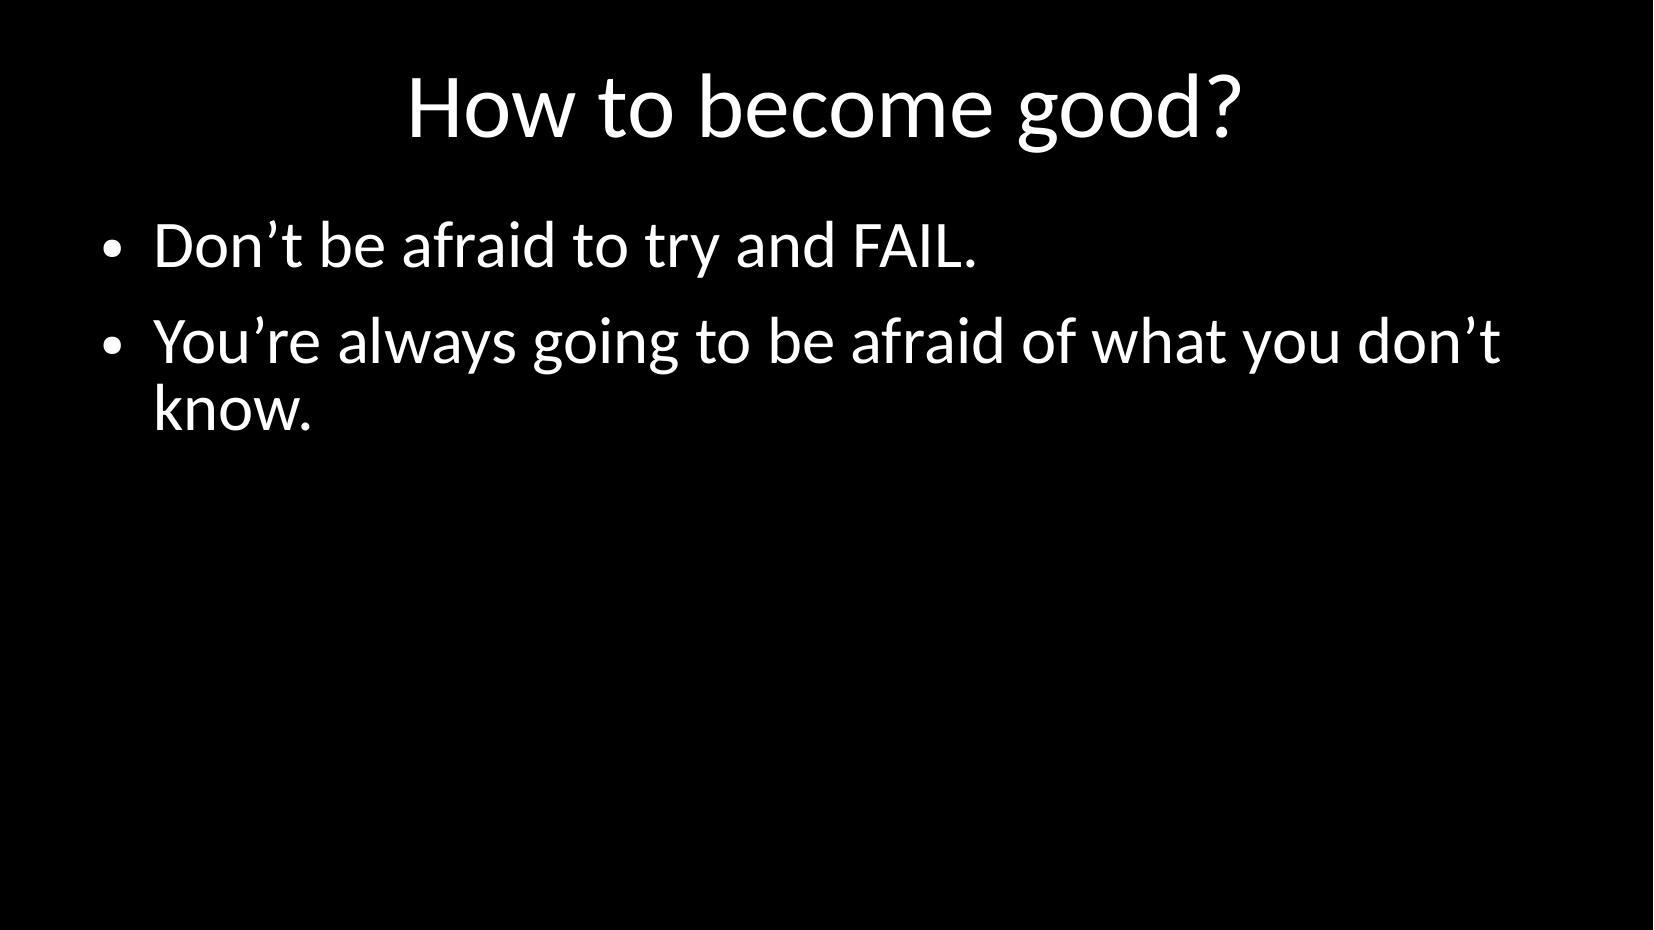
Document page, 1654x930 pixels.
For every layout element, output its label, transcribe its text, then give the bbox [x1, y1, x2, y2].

list Don’t be afraid to try and FAIL. You’re always going to be afraid of what you don’t know. [82, 217, 1571, 757]
title How to become good? [82, 37, 1571, 193]
